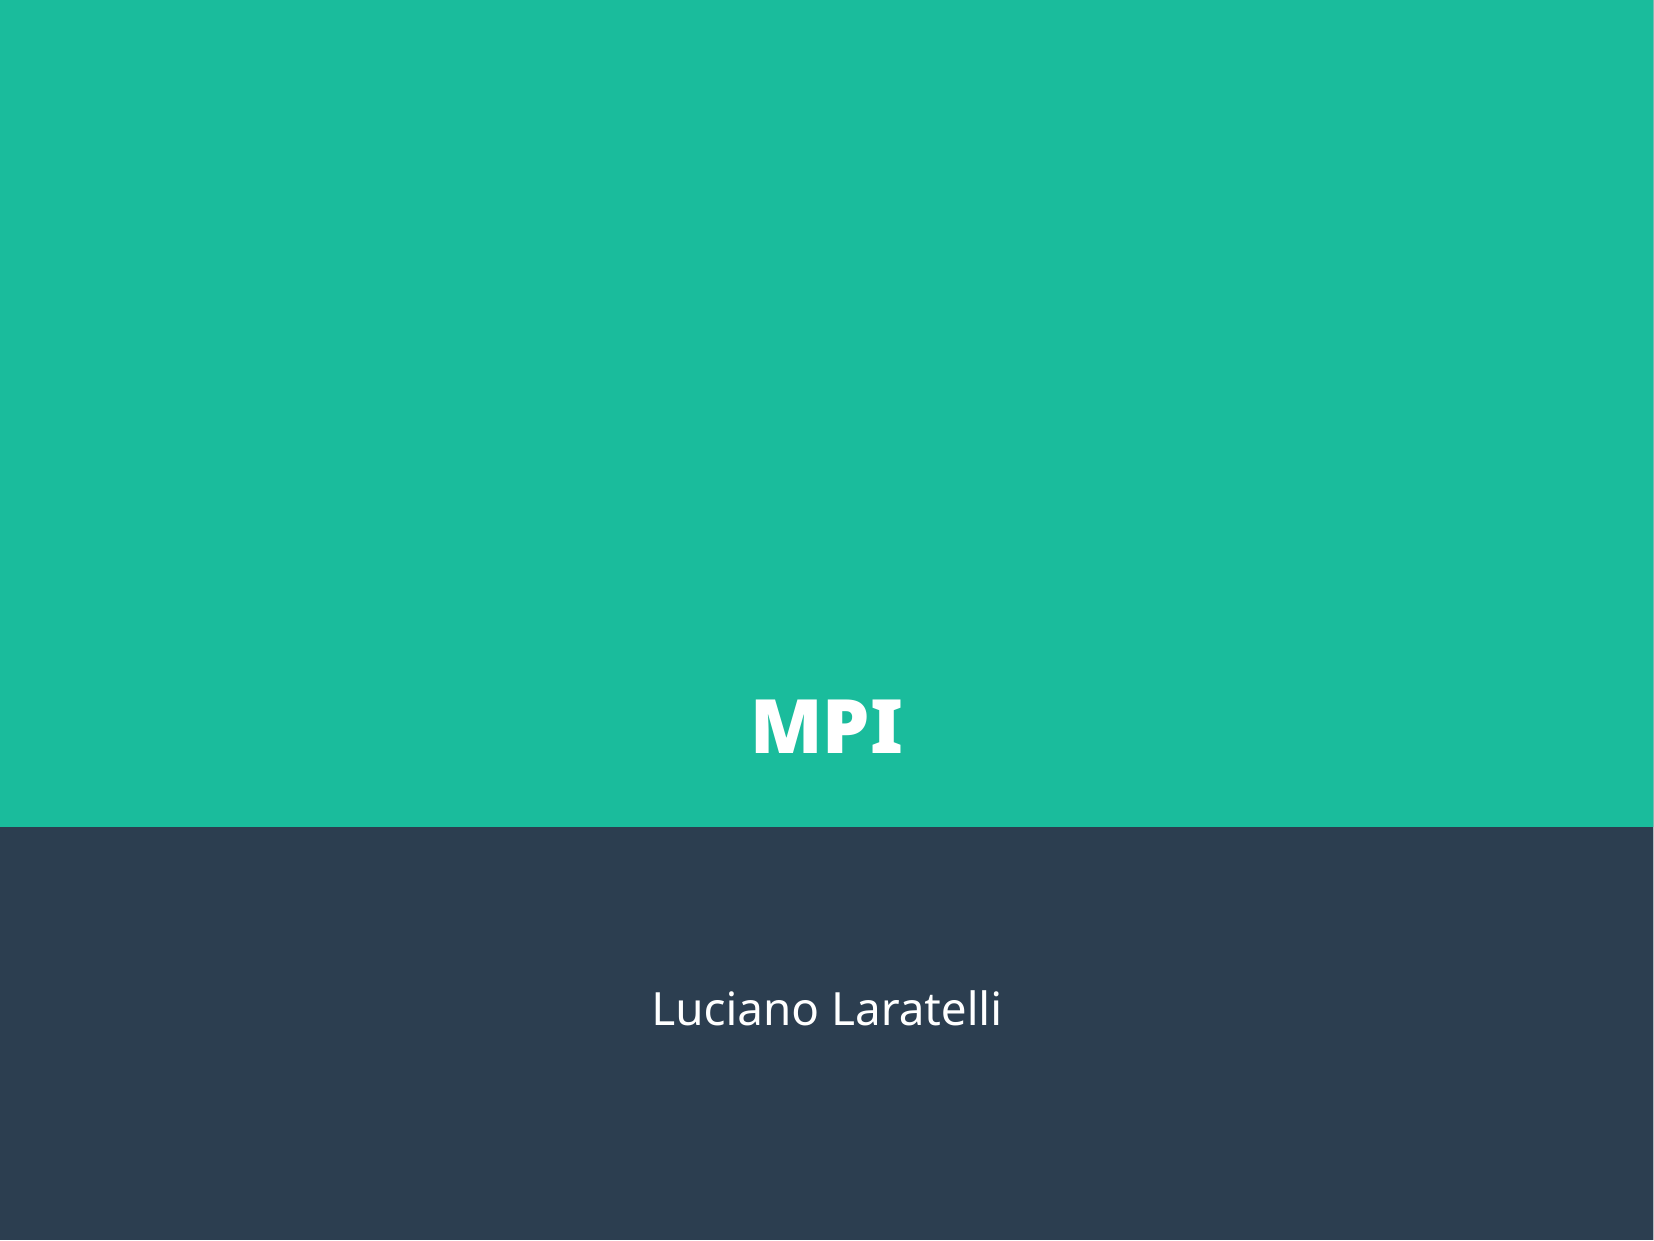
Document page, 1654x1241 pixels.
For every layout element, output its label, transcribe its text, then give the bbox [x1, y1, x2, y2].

title MPI [59, 620, 1595, 778]
subtitle Luciano Laratelli [59, 845, 1595, 1171]
